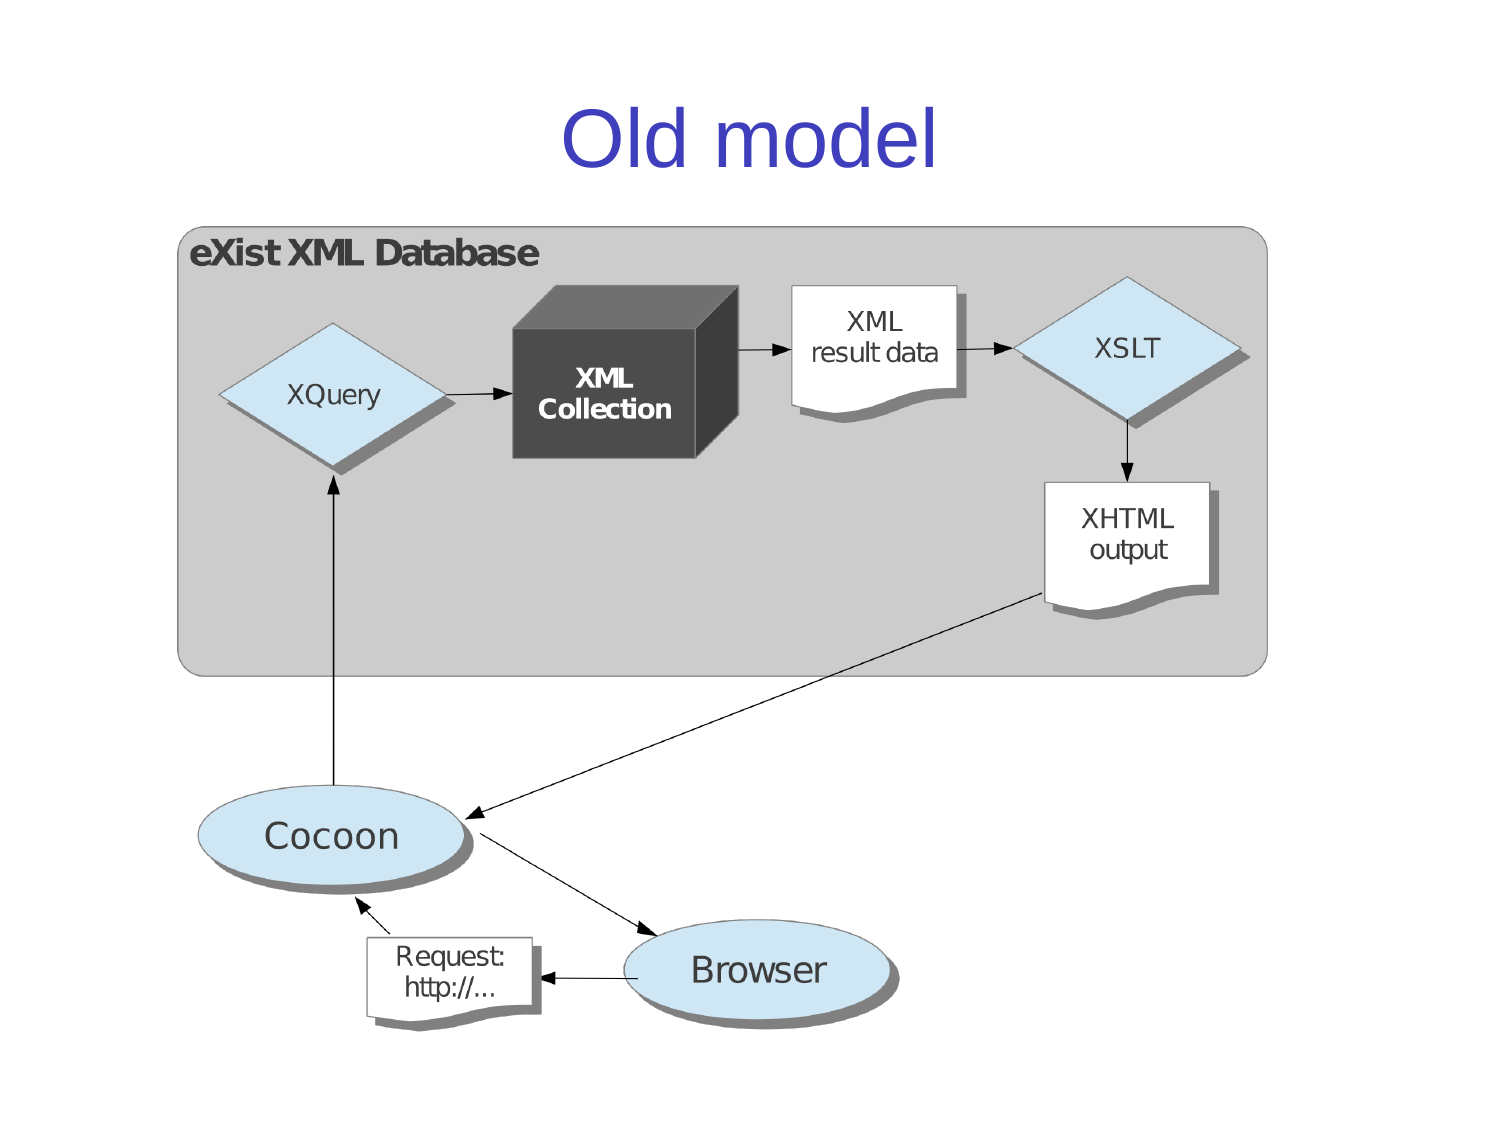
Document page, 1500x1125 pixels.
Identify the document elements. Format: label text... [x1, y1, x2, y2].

title Old model [75, 44, 1425, 233]
picture [177, 226, 1323, 1105]
